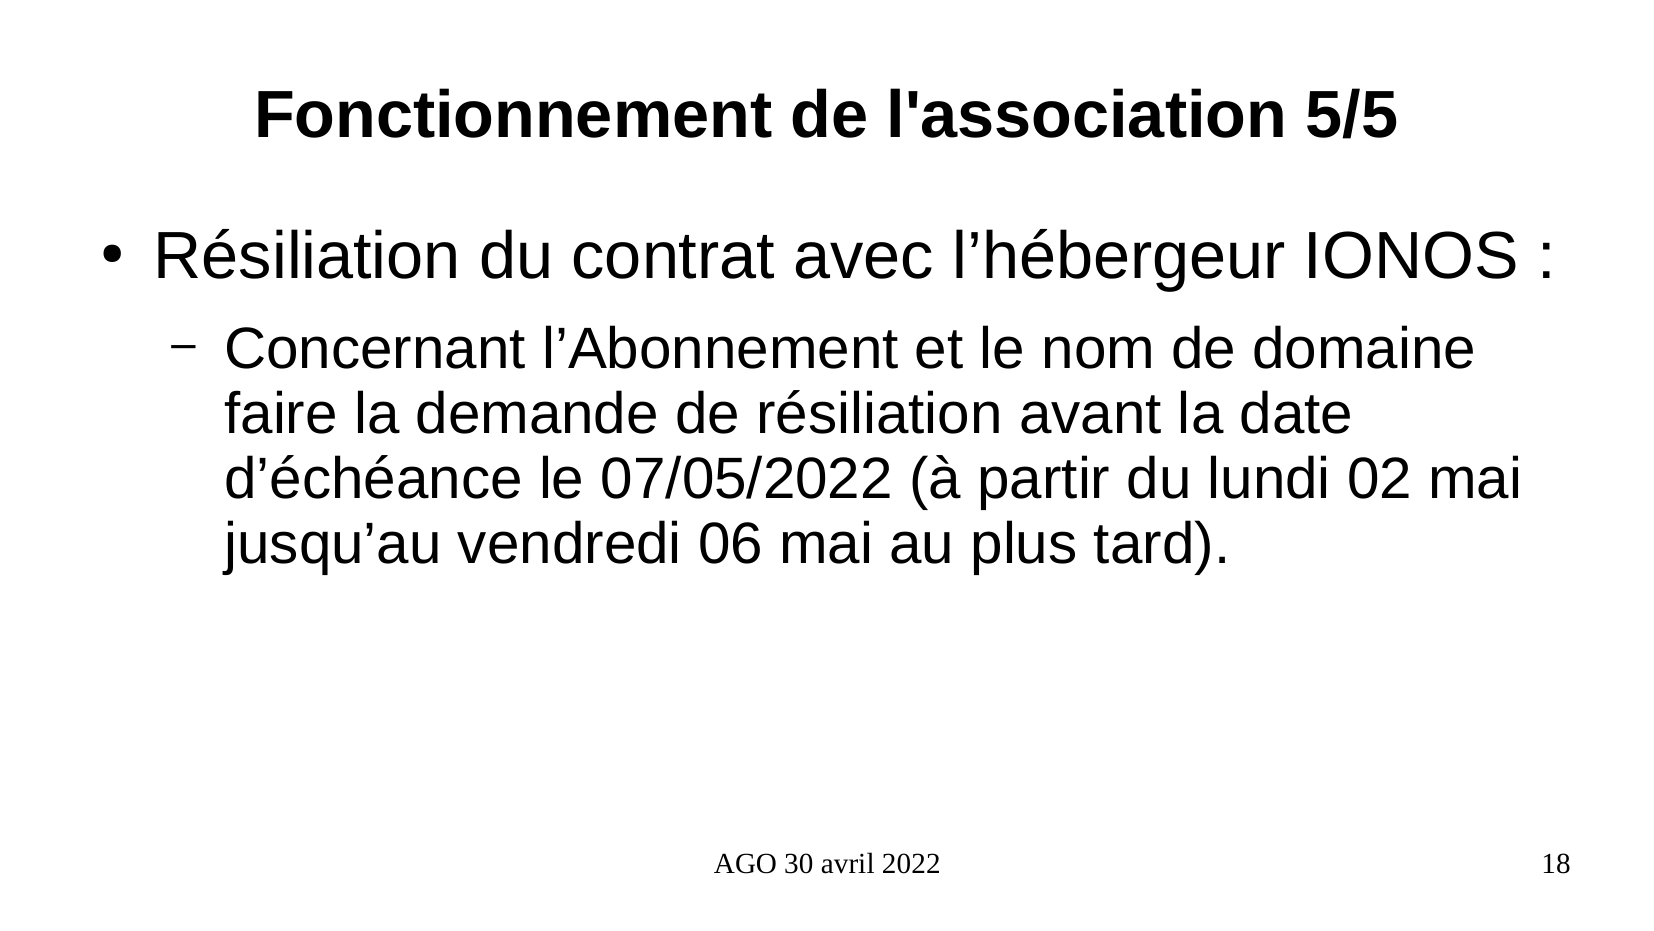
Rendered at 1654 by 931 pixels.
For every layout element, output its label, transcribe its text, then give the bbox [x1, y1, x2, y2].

title Fonctionnement de l'association 5/5 [82, 37, 1571, 193]
list Résiliation du contrat avec l’hébergeur IONOS : Concernant l’Abonnement et le nom de domaine faire la demande de résiliation avant la date d’échéance le 07/05/2022 (à partir du lundi 02 mai jusqu’au vendredi 06 mai au plus tard). [82, 217, 1571, 758]
